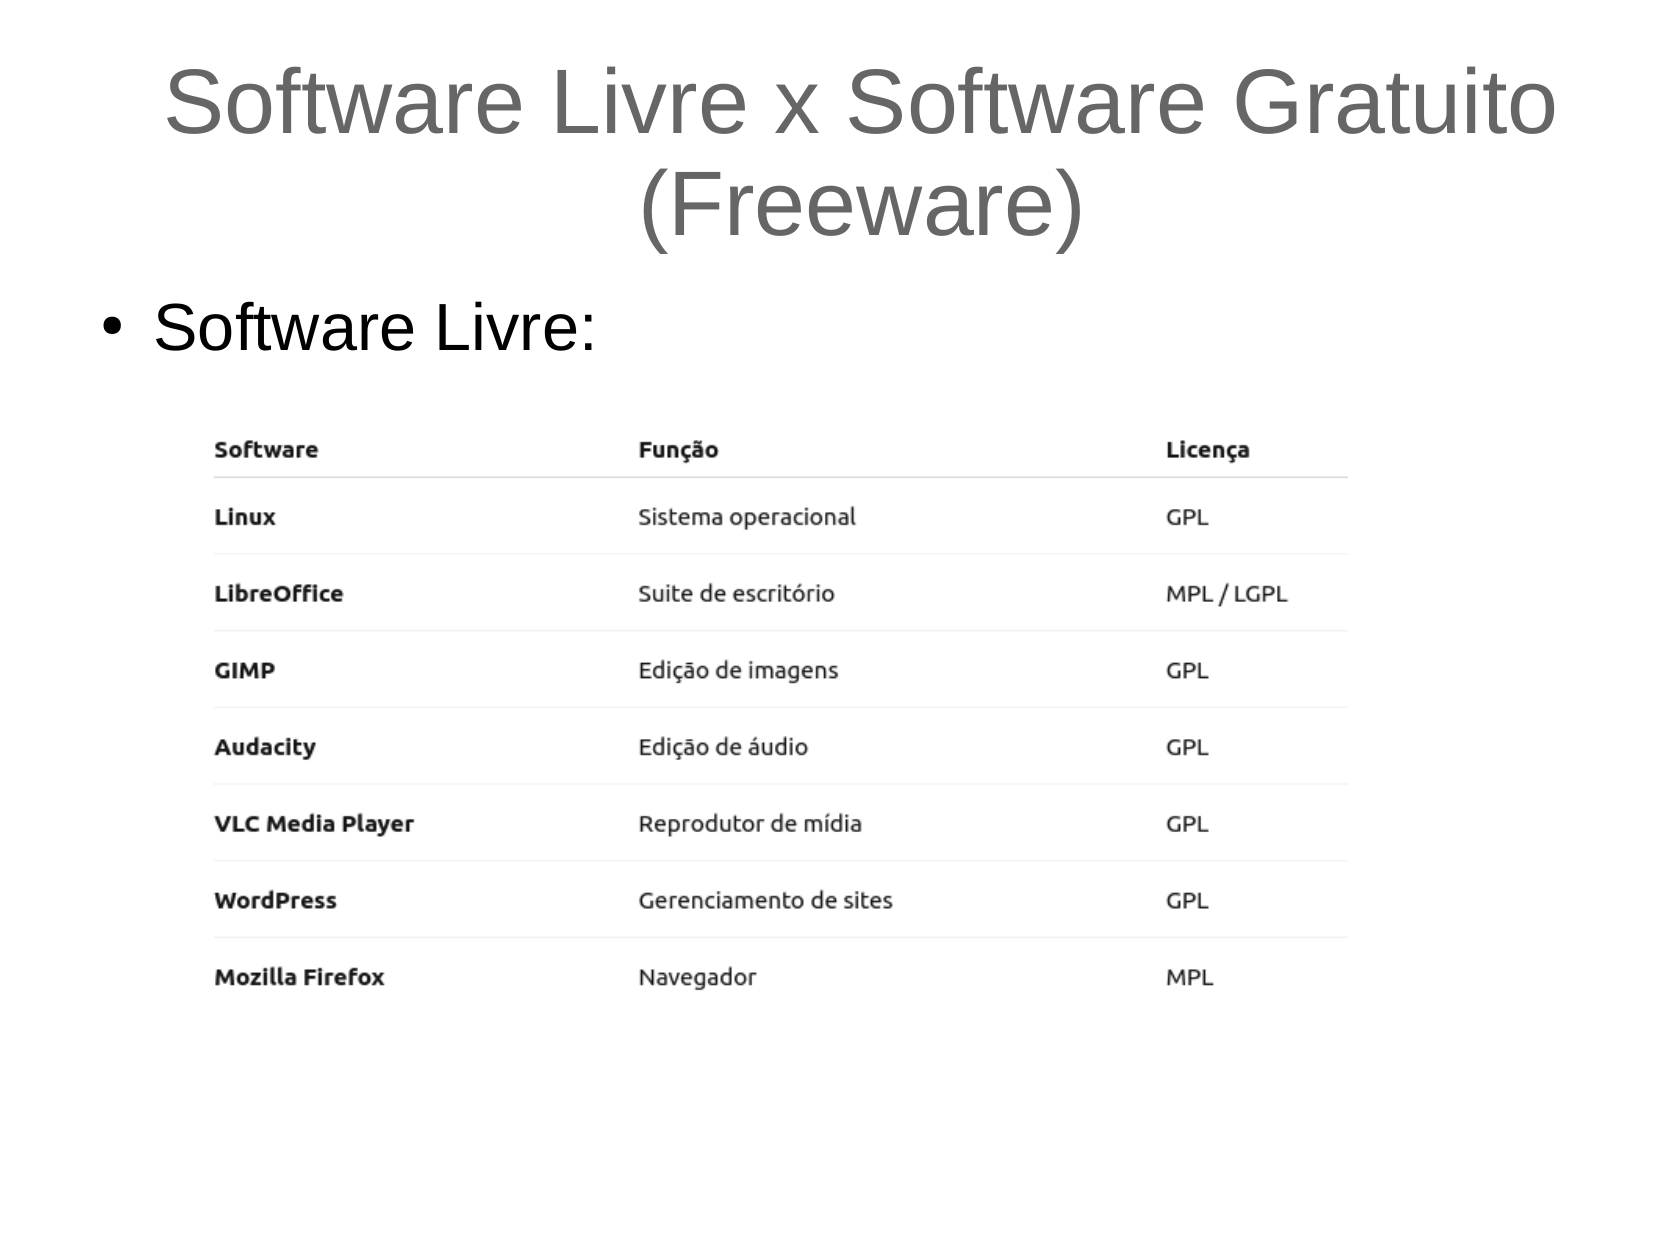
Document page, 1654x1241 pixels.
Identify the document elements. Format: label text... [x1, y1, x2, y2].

list Software Livre: [82, 290, 1571, 1016]
picture [200, 436, 1348, 1023]
title Software Livre x Software Gratuito (Freeware) [82, 49, 1571, 257]
